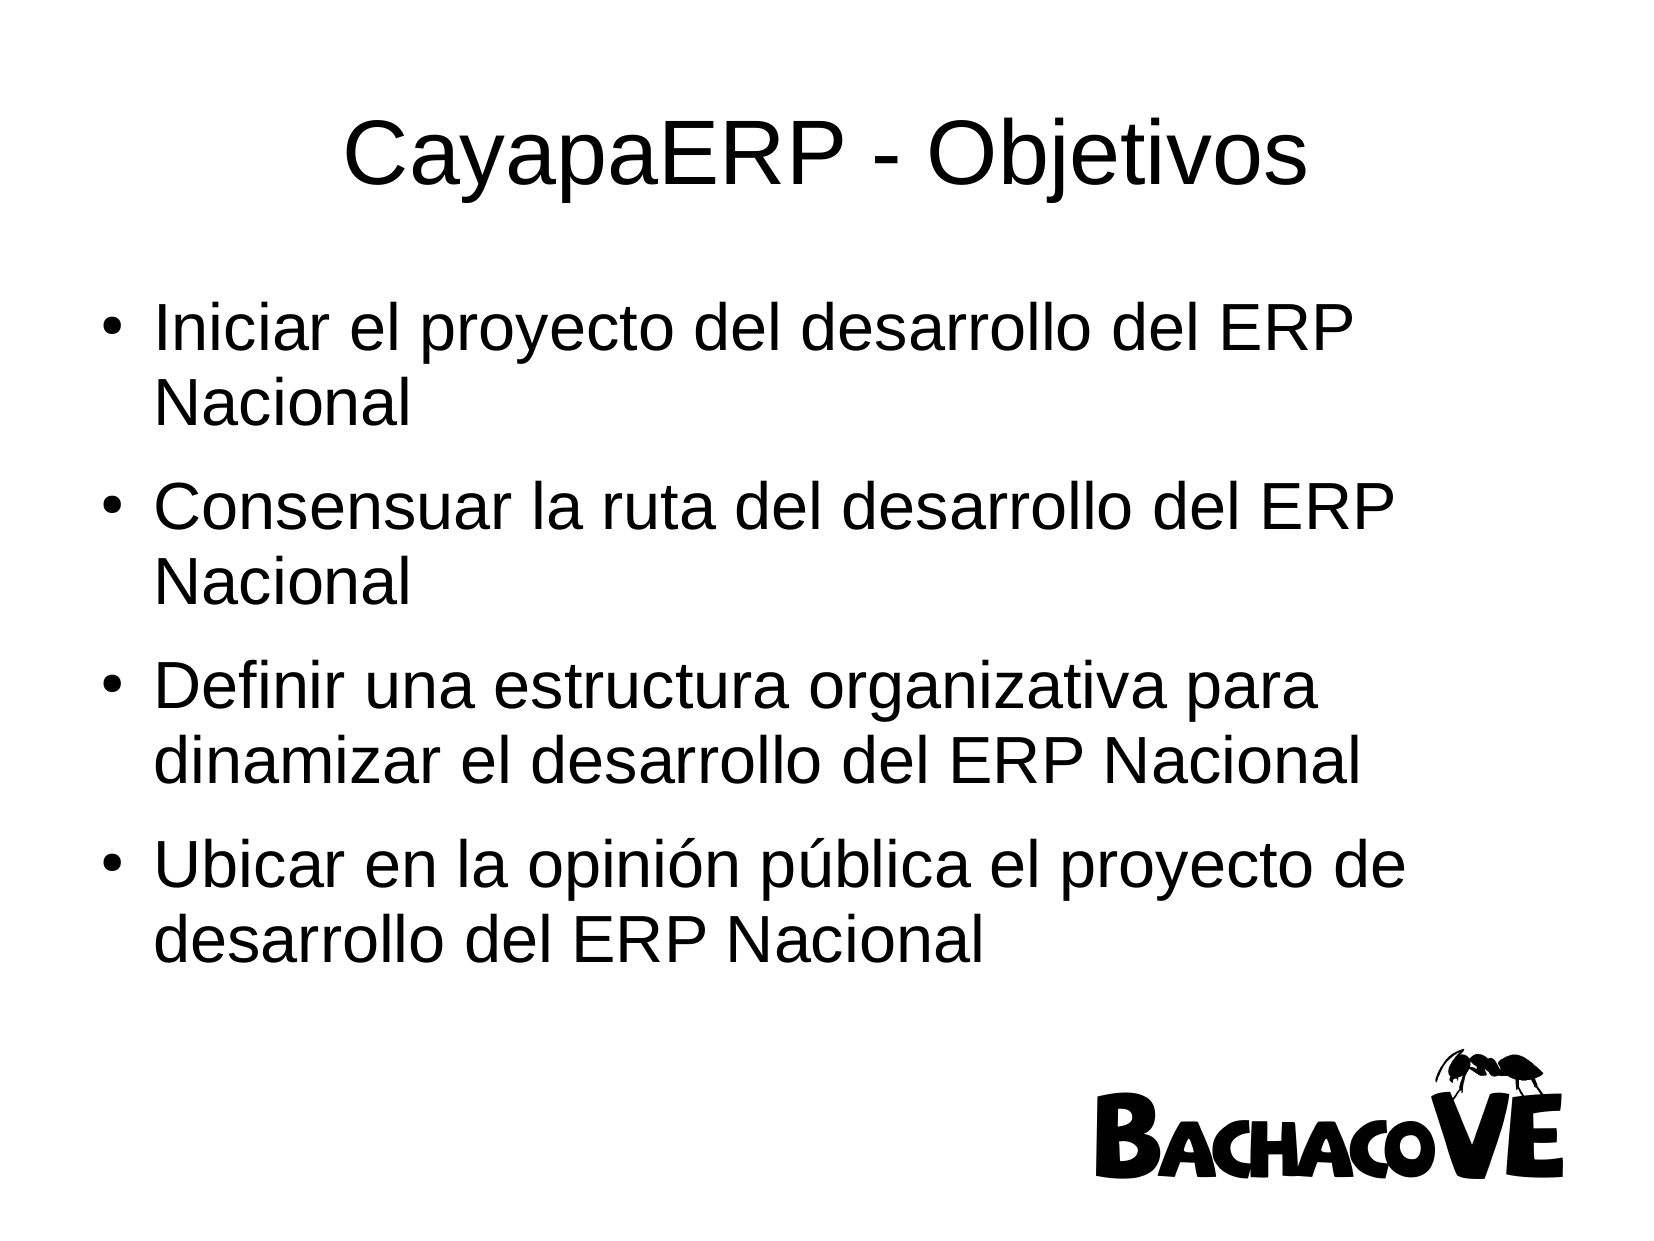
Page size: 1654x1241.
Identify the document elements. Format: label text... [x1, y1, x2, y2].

picture [1096, 1049, 1563, 1179]
list Iniciar el proyecto del desarrollo del ERP Nacional Consensuar la ruta del desarrollo del ERP Nacional Definir una estructura organizativa para dinamizar el desarrollo del ERP Nacional Ubicar en la opinión pública el proyecto de desarrollo del ERP Nacional [82, 290, 1538, 1010]
title CayapaERP - Objetivos [82, 49, 1571, 257]
